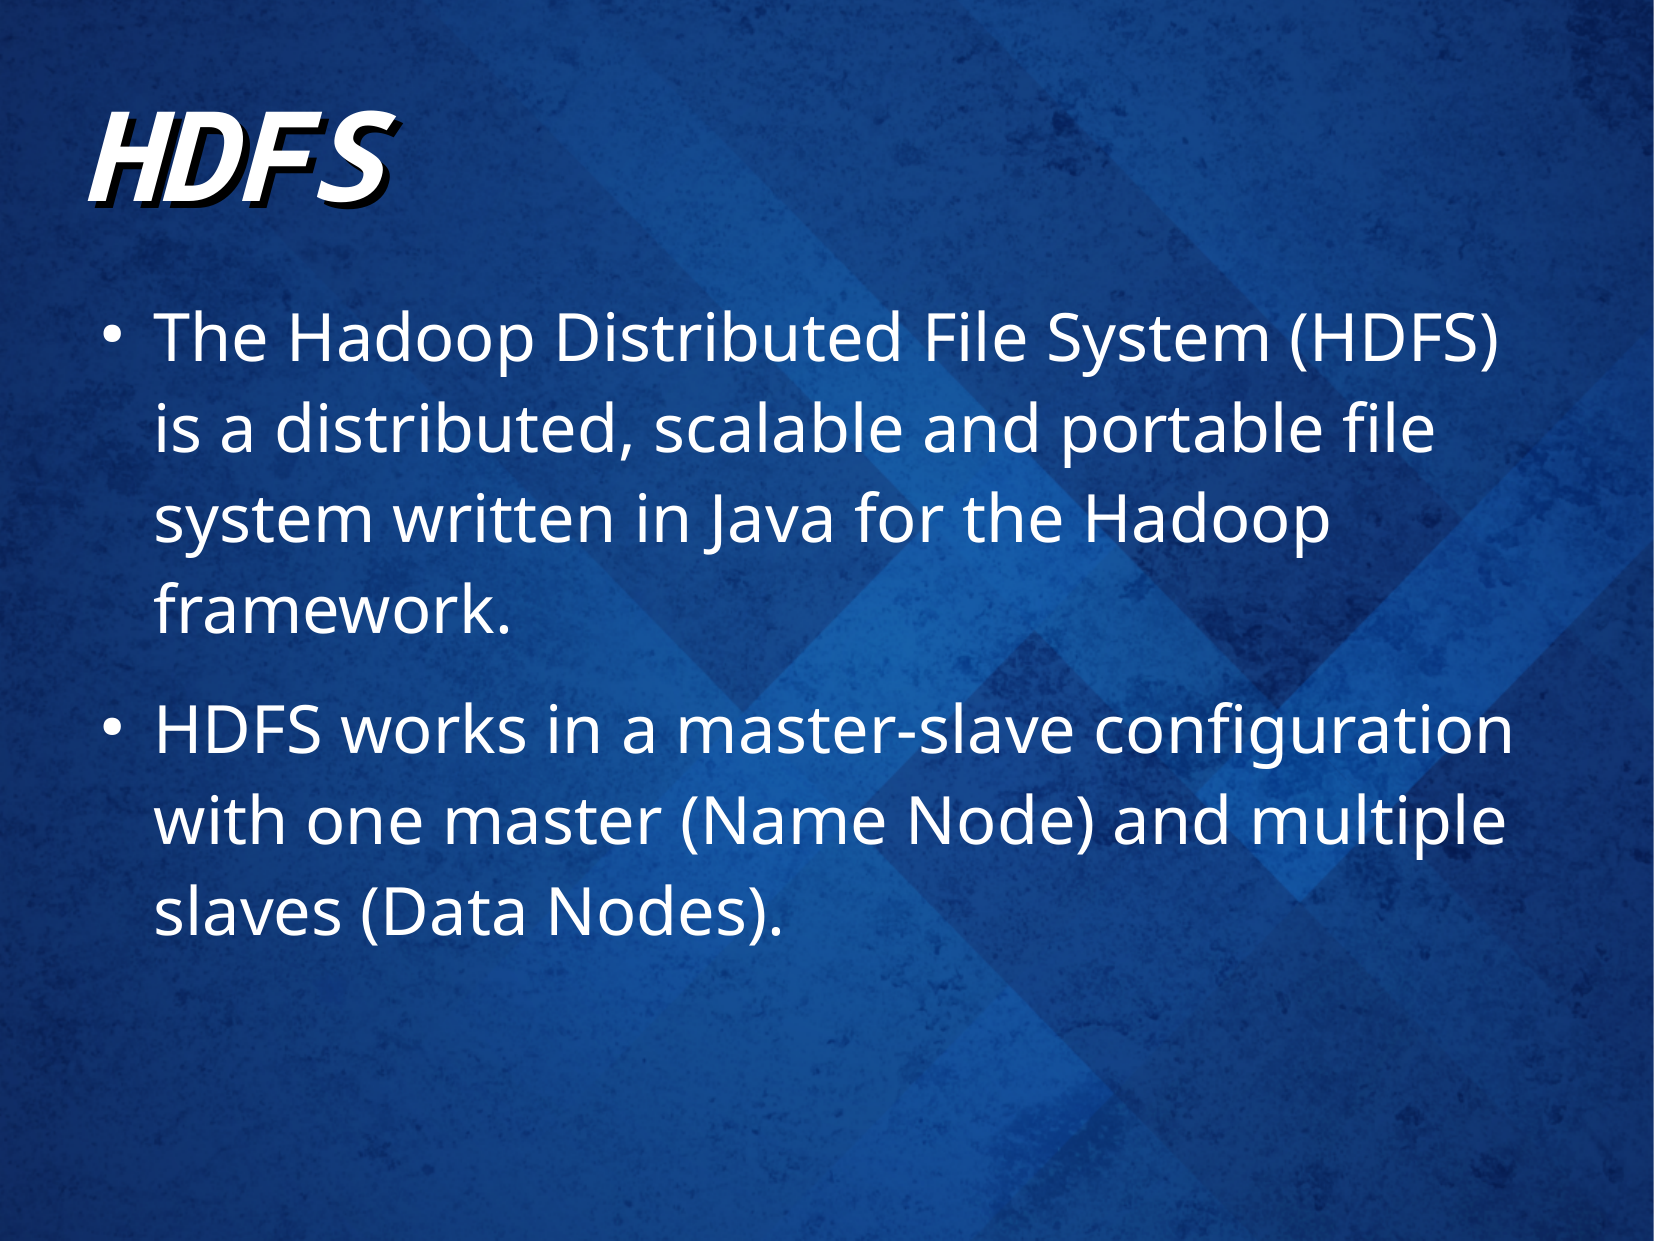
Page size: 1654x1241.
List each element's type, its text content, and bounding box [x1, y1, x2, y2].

picture [0, 0, 1654, 1241]
list The Hadoop Distributed File System (HDFS) is a distributed, scalable and portable file system written in Java for the Hadoop framework. HDFS works in a master-slave configuration with one master (Name Node) and multiple slaves (Data Nodes). [82, 290, 1538, 1010]
title HDFS [82, 49, 1571, 257]
